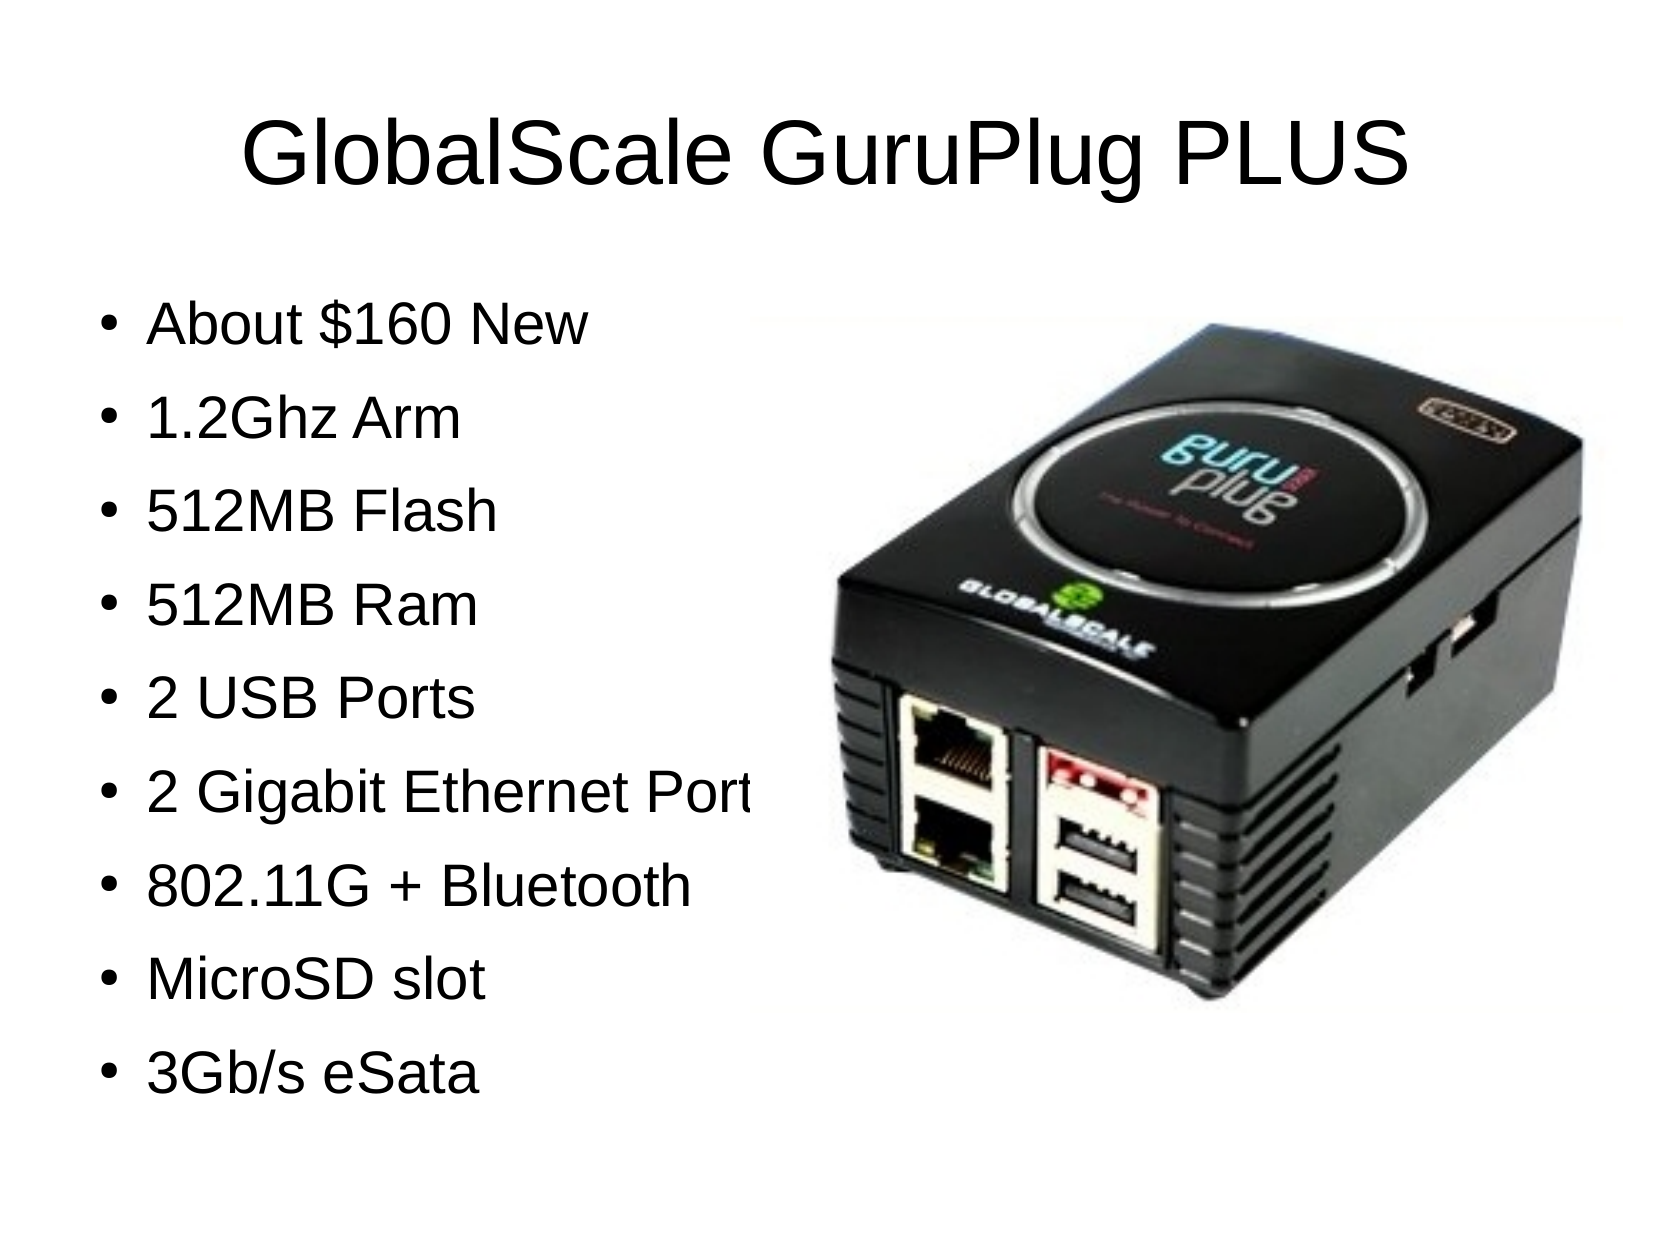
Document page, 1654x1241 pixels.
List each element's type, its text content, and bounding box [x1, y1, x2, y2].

title GlobalScale GuruPlug PLUS [82, 56, 1571, 250]
list About $160 New 1.2Ghz Arm 512MB Flash 512MB Ram 2 USB Ports 2 Gigabit Ethernet Ports 802.11G + Bluetooth MicroSD slot 3Gb/s eSata [82, 290, 1571, 1109]
picture [750, 316, 1623, 1013]
